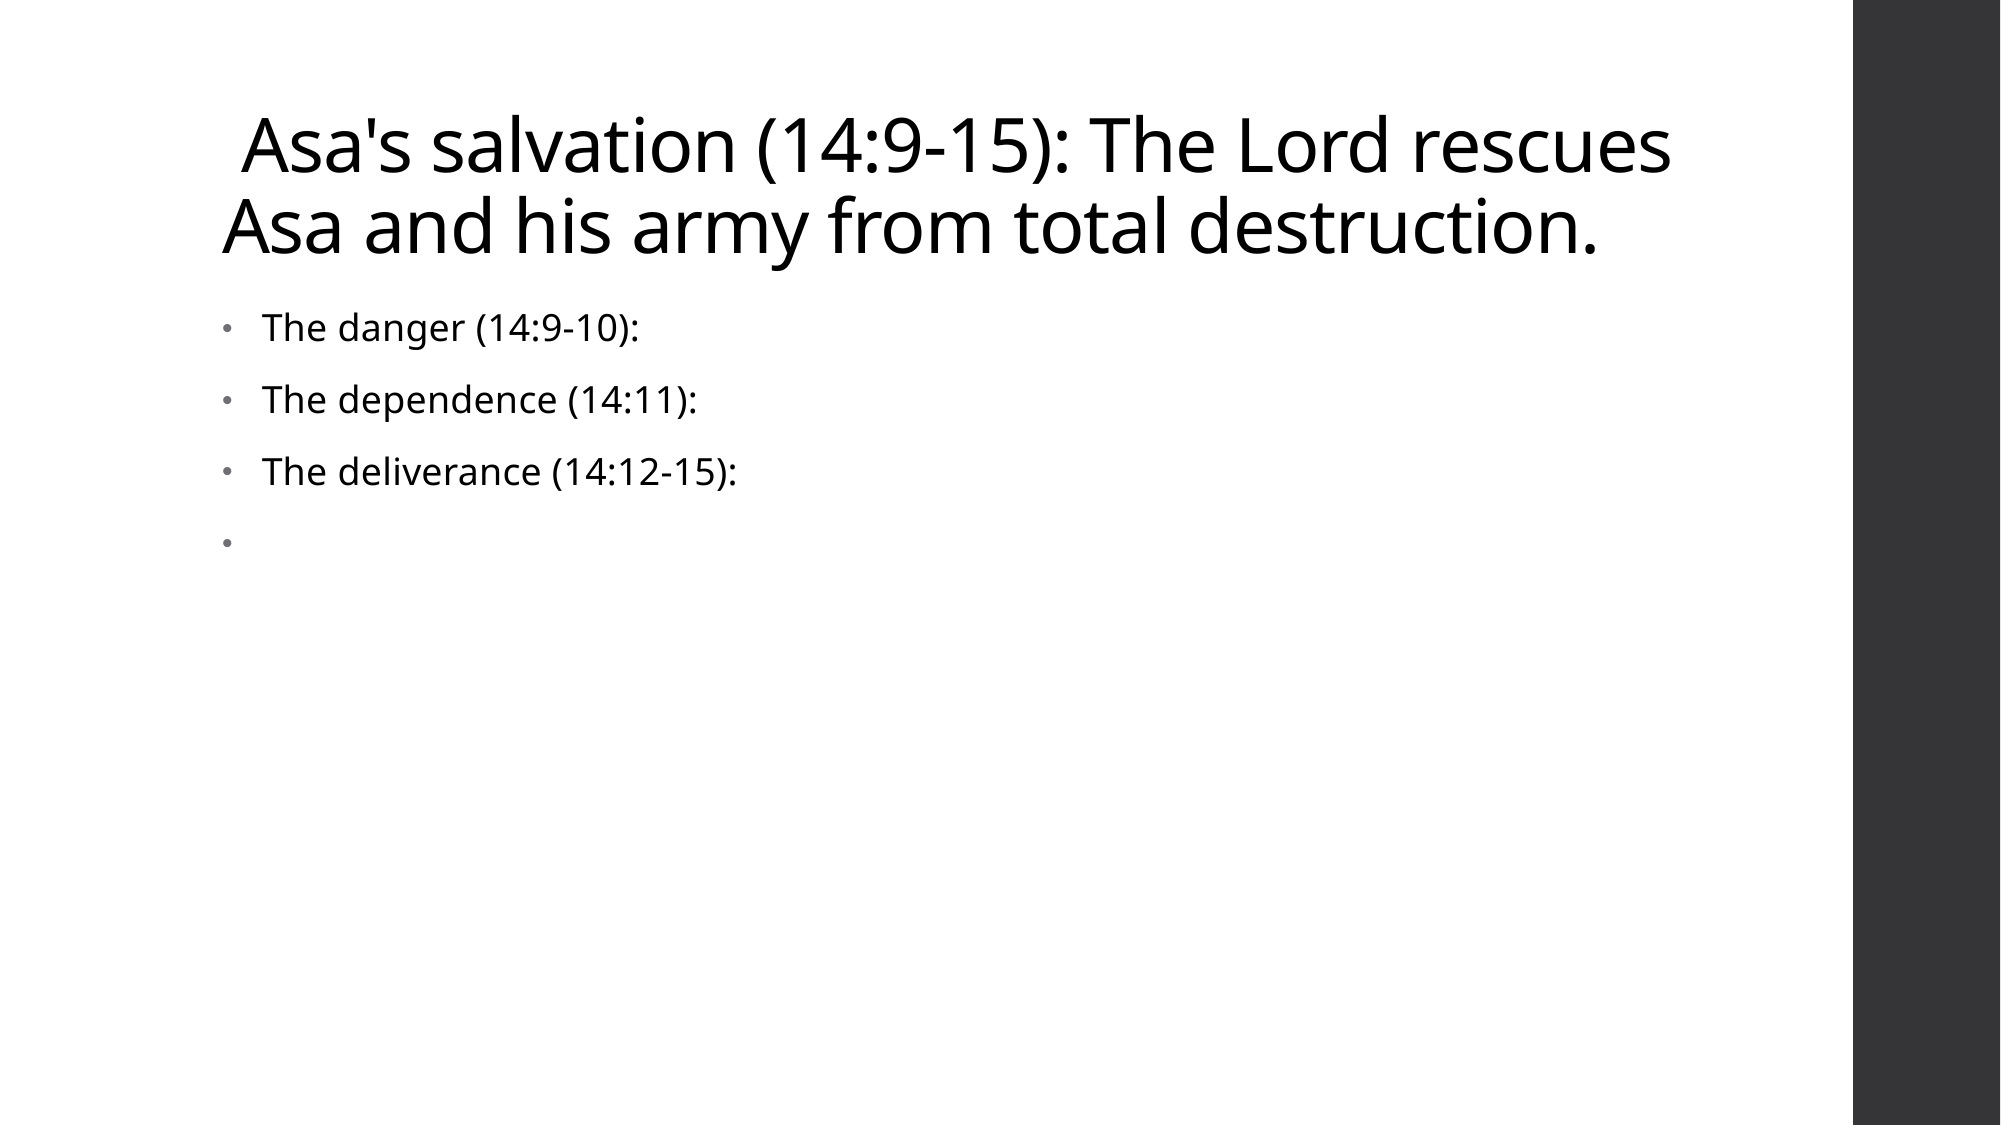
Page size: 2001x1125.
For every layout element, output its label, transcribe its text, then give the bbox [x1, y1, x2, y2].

title Asa's salvation (14:9-15): The Lord rescues Asa and his army from total destruction. [206, 60, 1797, 278]
list The danger (14:9-10): The dependence (14:11): The deliverance (14:12-15): [206, 299, 1617, 1014]
